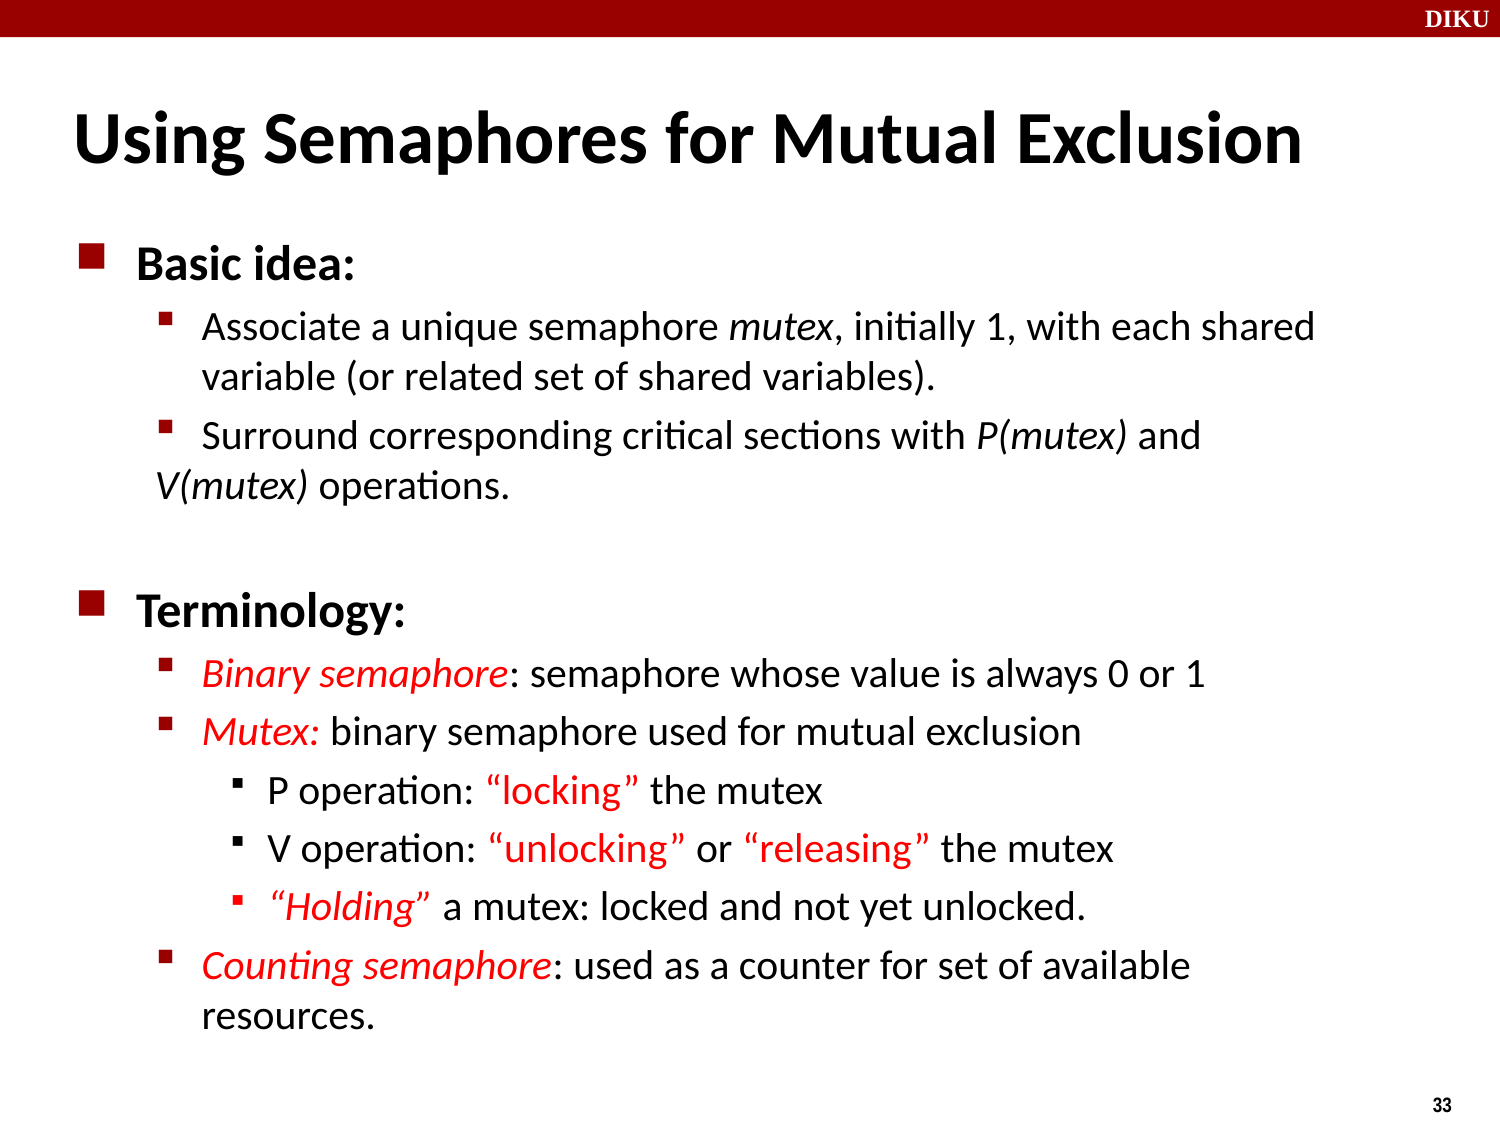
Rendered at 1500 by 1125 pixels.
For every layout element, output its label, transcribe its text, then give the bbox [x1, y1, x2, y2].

text_box Basic idea: Associate a unique semaphore mutex, initially 1, with each shared variable (or related set of shared variables). Surround corresponding critical sections with P(mutex) and V(mutex) operations. Terminology: Binary semaphore: semaphore whose value is always 0 or 1 Mutex: binary semaphore used for mutual exclusion P operation: “locking” the mutex V operation: “unlocking” or “releasing” the mutex “Holding” a mutex: locked and not yet unlocked. Counting semaphore: used as a counter for set of available resources. [65, 223, 1361, 1039]
text_box Using Semaphores for Mutual Exclusion [58, 71, 1361, 197]
